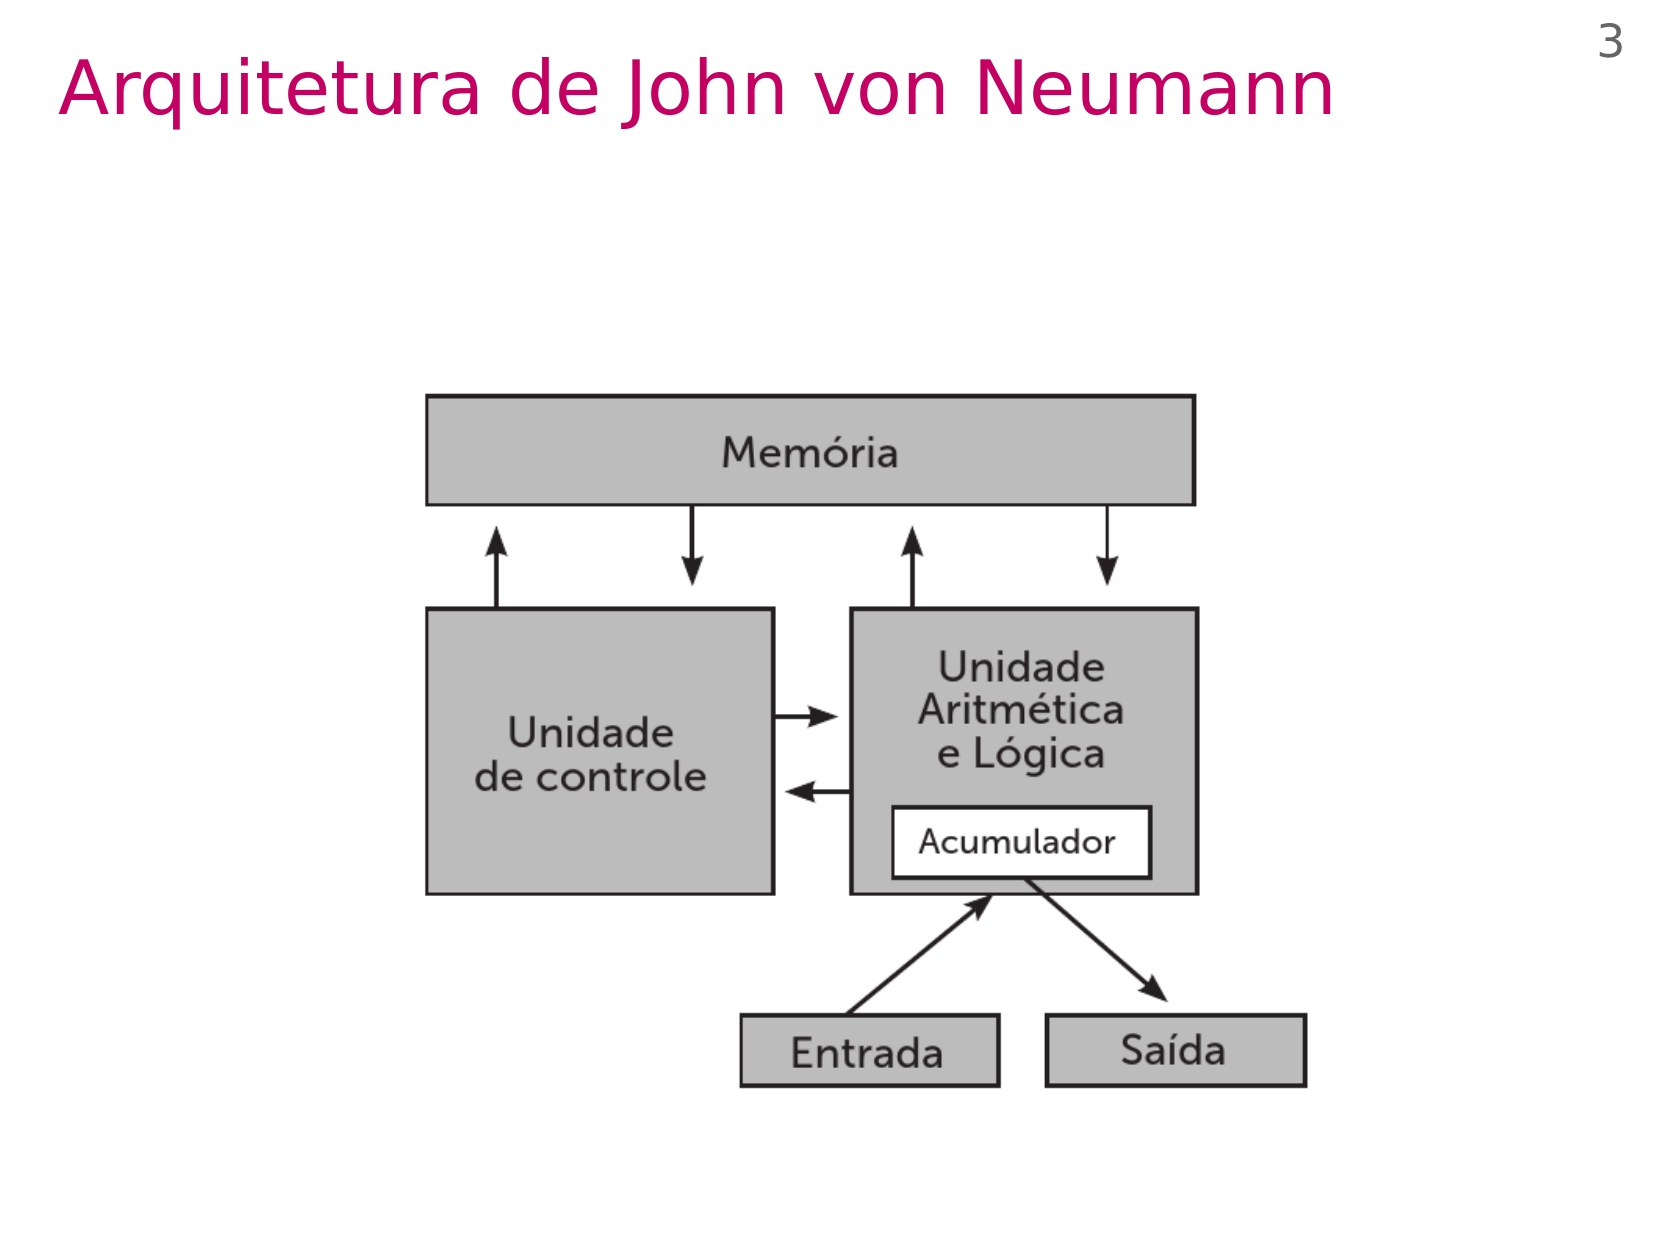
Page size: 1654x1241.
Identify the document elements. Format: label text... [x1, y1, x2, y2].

title Arquitetura de John von Neumann [59, 29, 1625, 148]
picture [413, 380, 1314, 1093]
